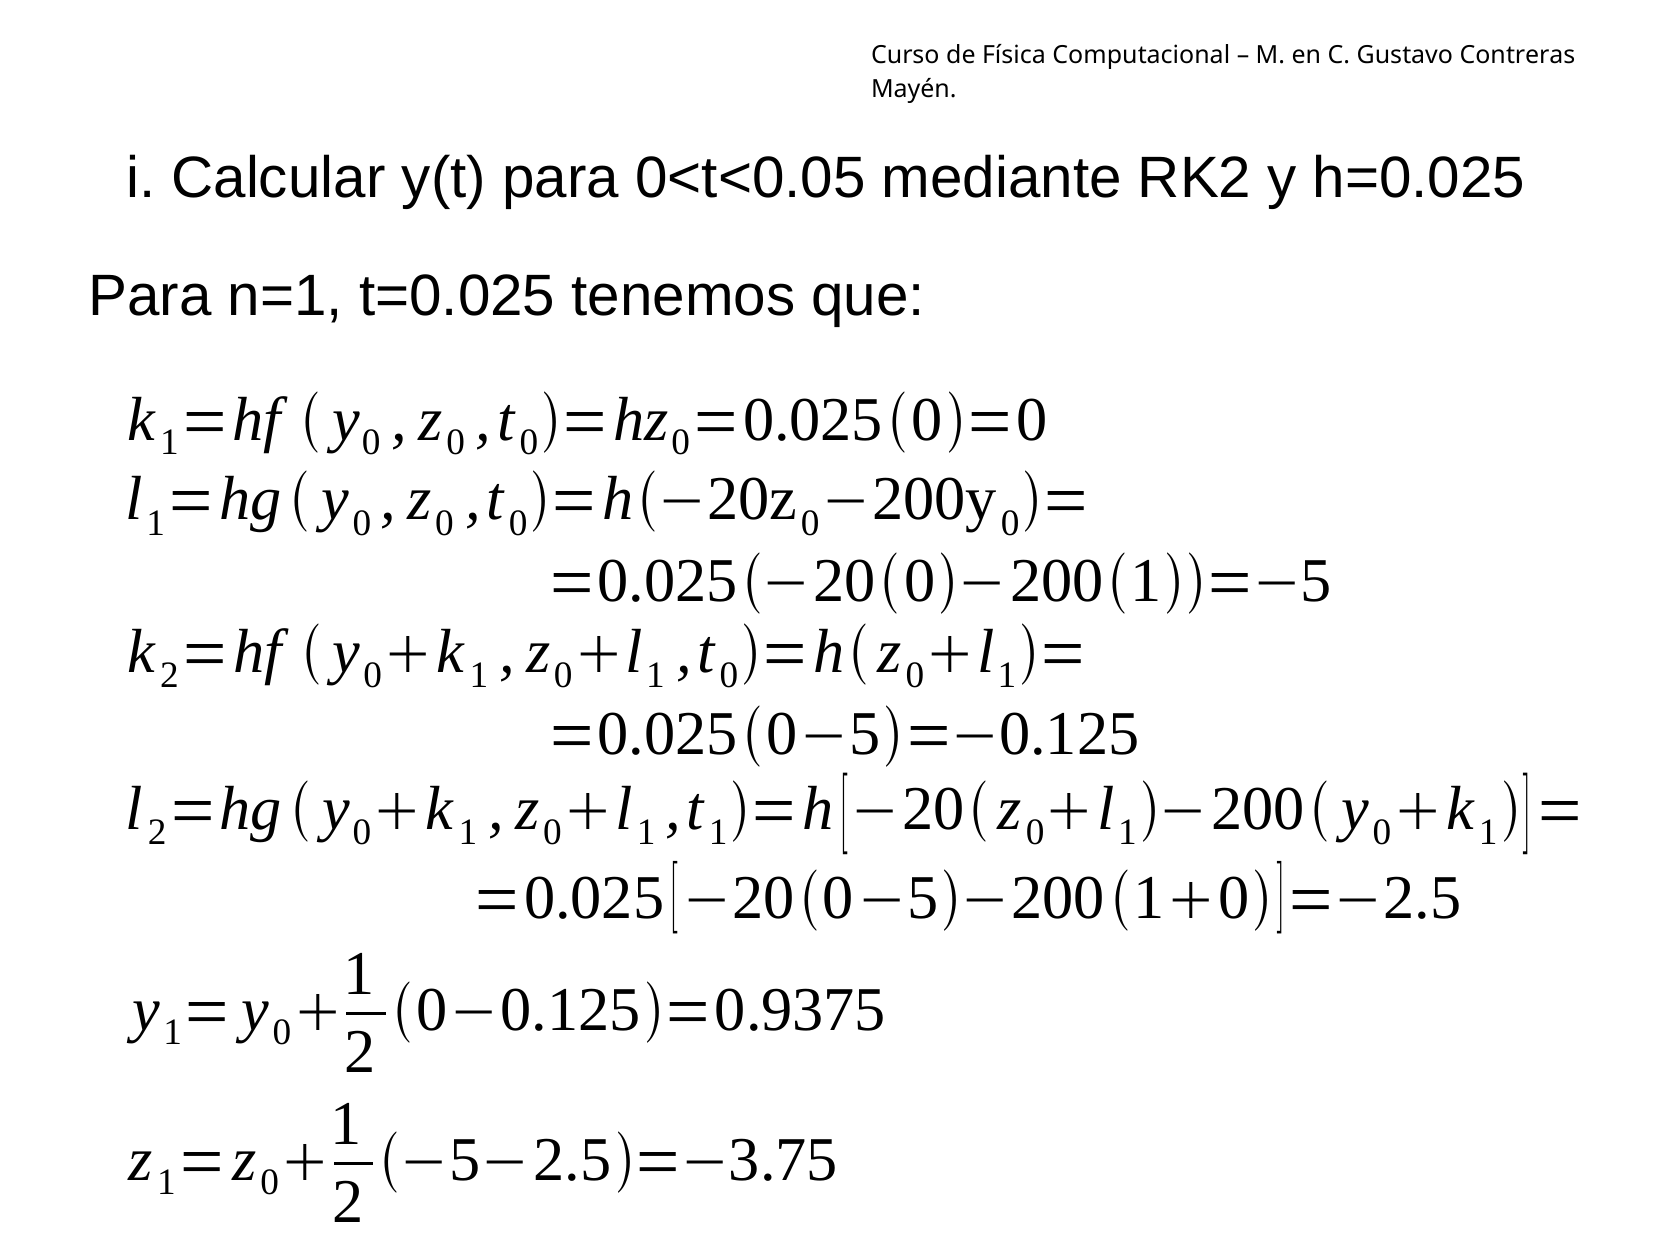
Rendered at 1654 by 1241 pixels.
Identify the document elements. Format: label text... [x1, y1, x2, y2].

text_box Para n=1, t=0.025 tenemos que: [88, 177, 1577, 414]
subtitle i. Calcular y(t) para 0<t<0.05 mediante RK2 y h=0.025 [82, 58, 1571, 296]
chart [118, 383, 1592, 1238]
